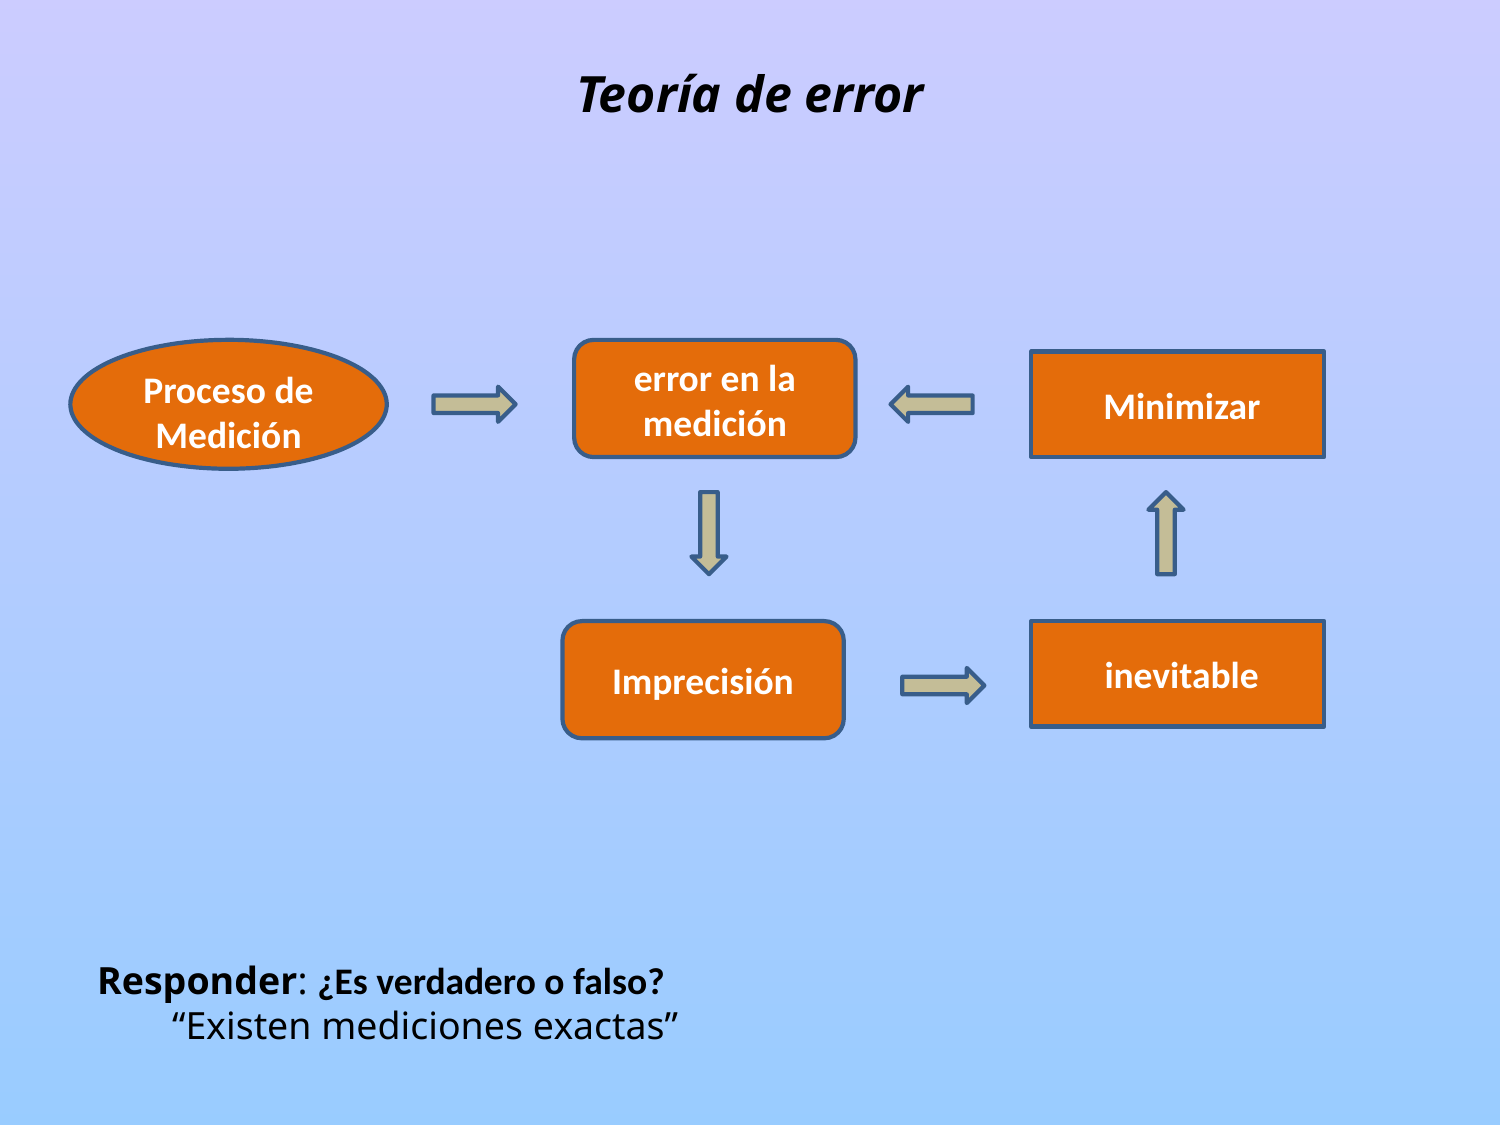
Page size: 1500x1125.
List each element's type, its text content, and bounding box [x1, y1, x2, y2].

text_box [1148, 492, 1184, 575]
text_box [902, 667, 985, 704]
list [75, 199, 1426, 1005]
text_box inevitable [1031, 621, 1324, 727]
text_box Responder: ¿Es verdadero o falso? “Existen mediciones exactas” [82, 949, 926, 1054]
text_box Imprecisión [562, 621, 844, 739]
text_box [691, 492, 727, 575]
text_box [890, 386, 973, 422]
text_box Minimizar [1031, 352, 1324, 457]
text_box error en la medición [574, 339, 856, 458]
text_box Proceso de Medición [70, 339, 387, 469]
text_box [433, 386, 516, 422]
title Teoría de error [75, 45, 1426, 141]
